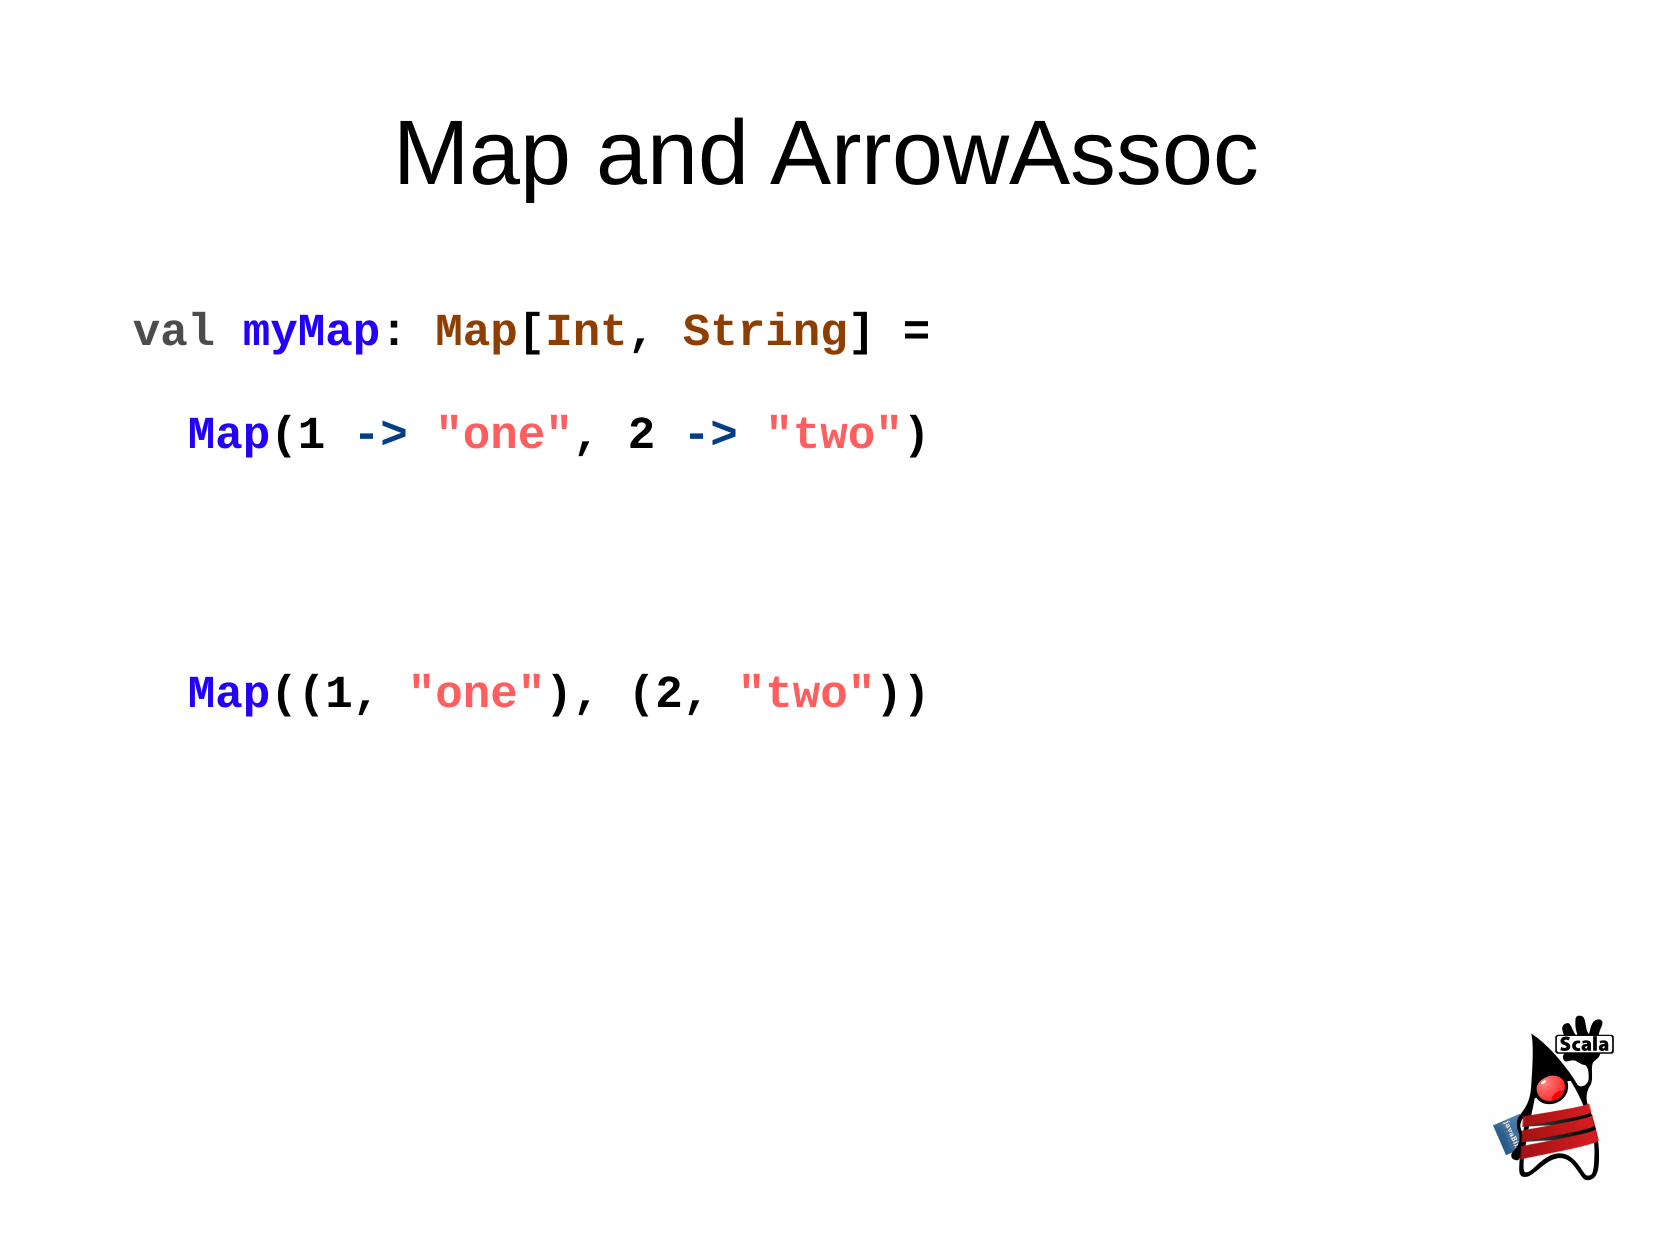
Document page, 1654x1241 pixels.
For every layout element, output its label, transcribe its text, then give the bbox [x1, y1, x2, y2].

title Map and ArrowAssoc [82, 56, 1571, 250]
picture [1462, 969, 1654, 1241]
text_box val myMap: Map[Int, String] = Map(1 -> "one", 2 -> "two") Map((1, "one"), (2, "two")) [118, 300, 1654, 732]
